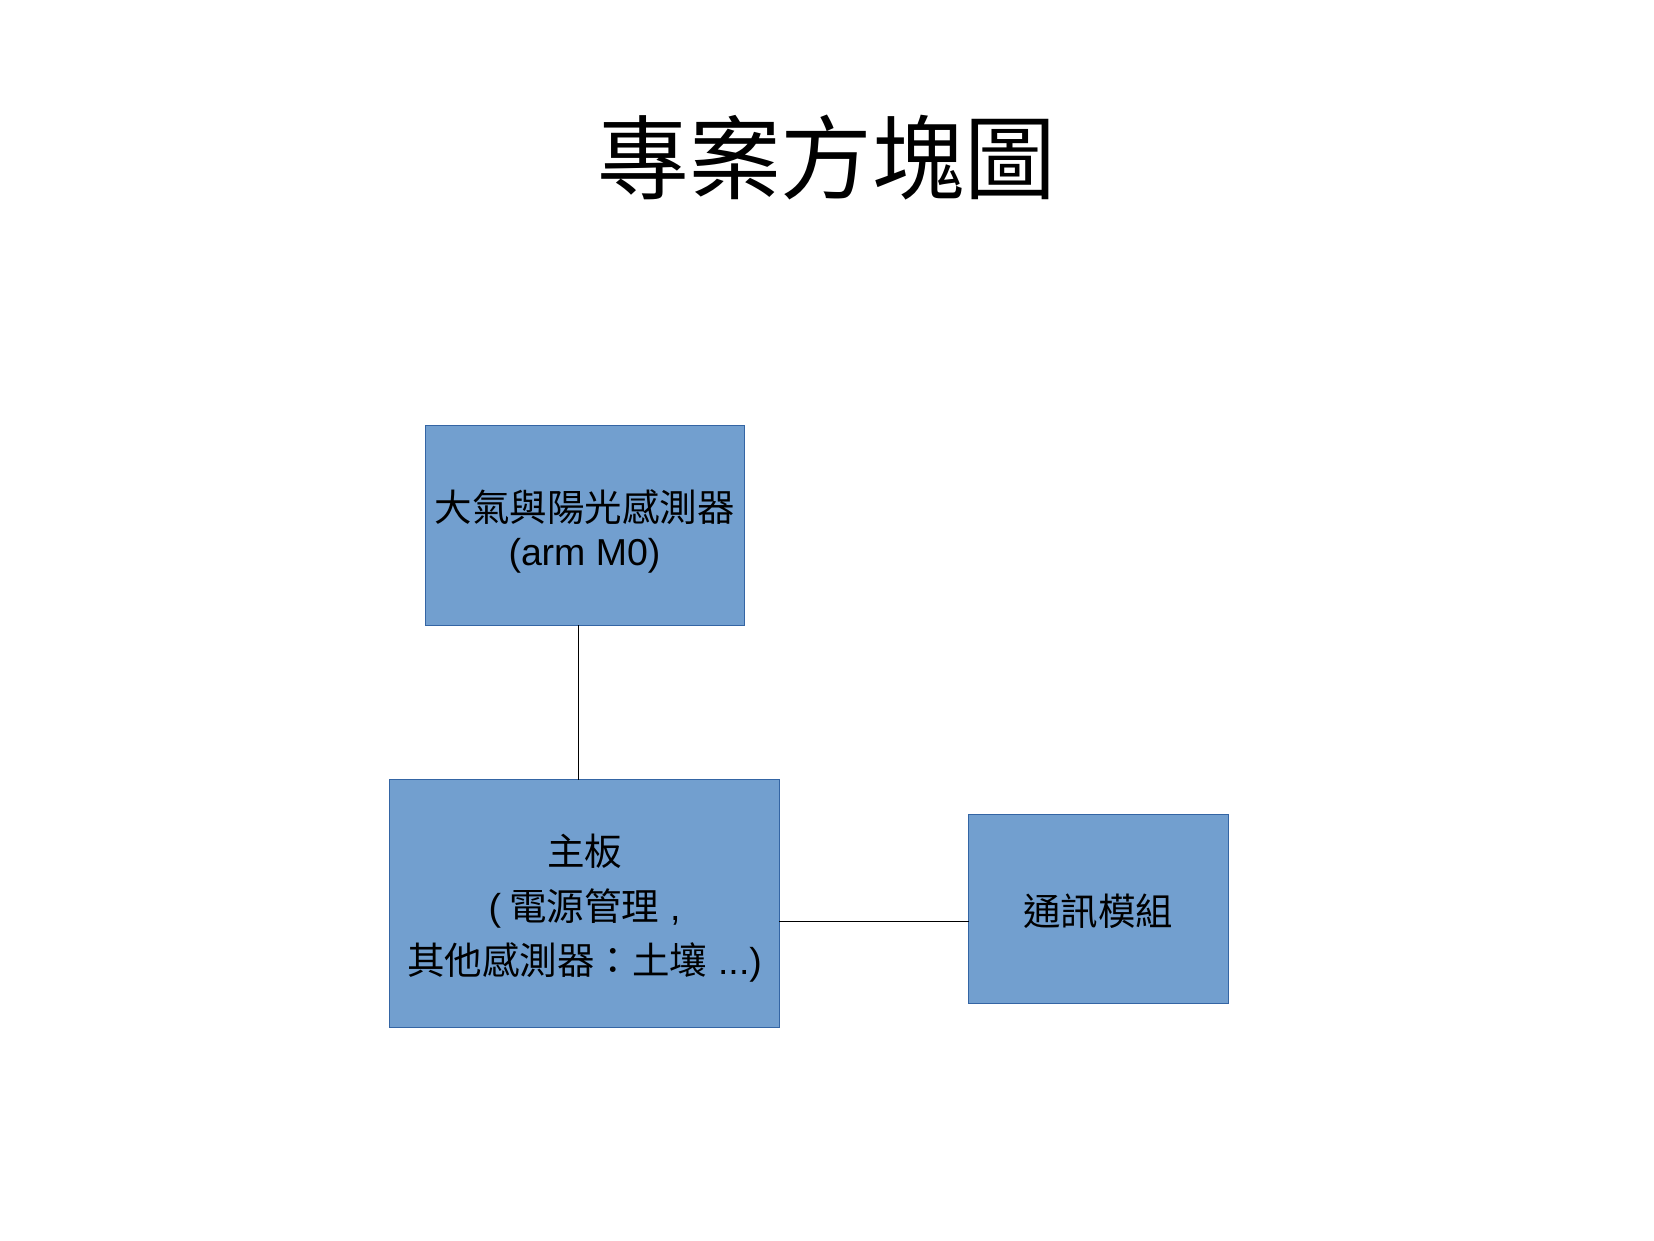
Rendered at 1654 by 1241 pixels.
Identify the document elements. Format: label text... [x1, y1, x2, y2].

text_box 通訊模組 [968, 814, 1229, 1004]
text_box 大氣與陽光感測器 (arm M0) [425, 425, 745, 626]
title 專案方塊圖 [82, 49, 1571, 257]
text_box 主板 (電源管理, 其他感測器：土壤...) [389, 779, 780, 1028]
